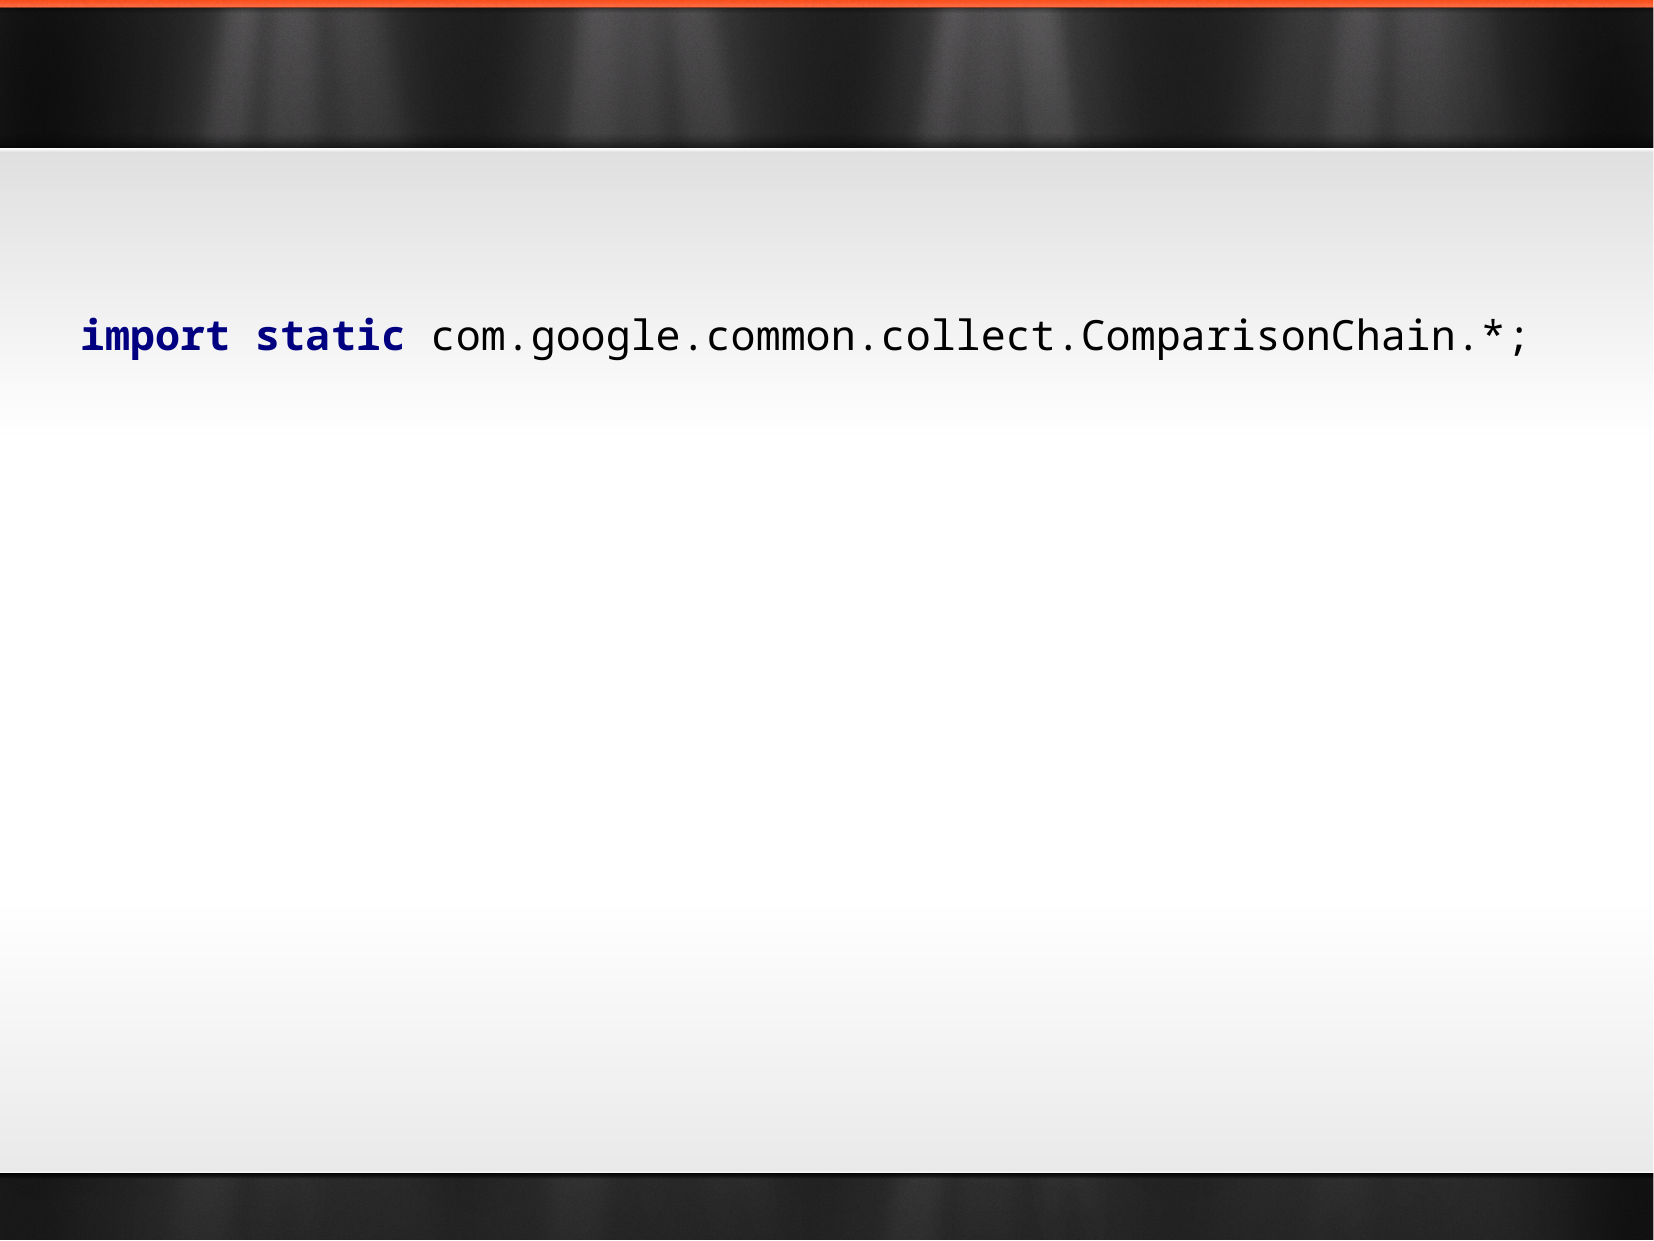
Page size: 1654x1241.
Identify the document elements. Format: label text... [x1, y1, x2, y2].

picture [0, 0, 1654, 1240]
text_box import static com.google.common.collect.ComparisonChain.*; [80, 305, 1654, 1125]
